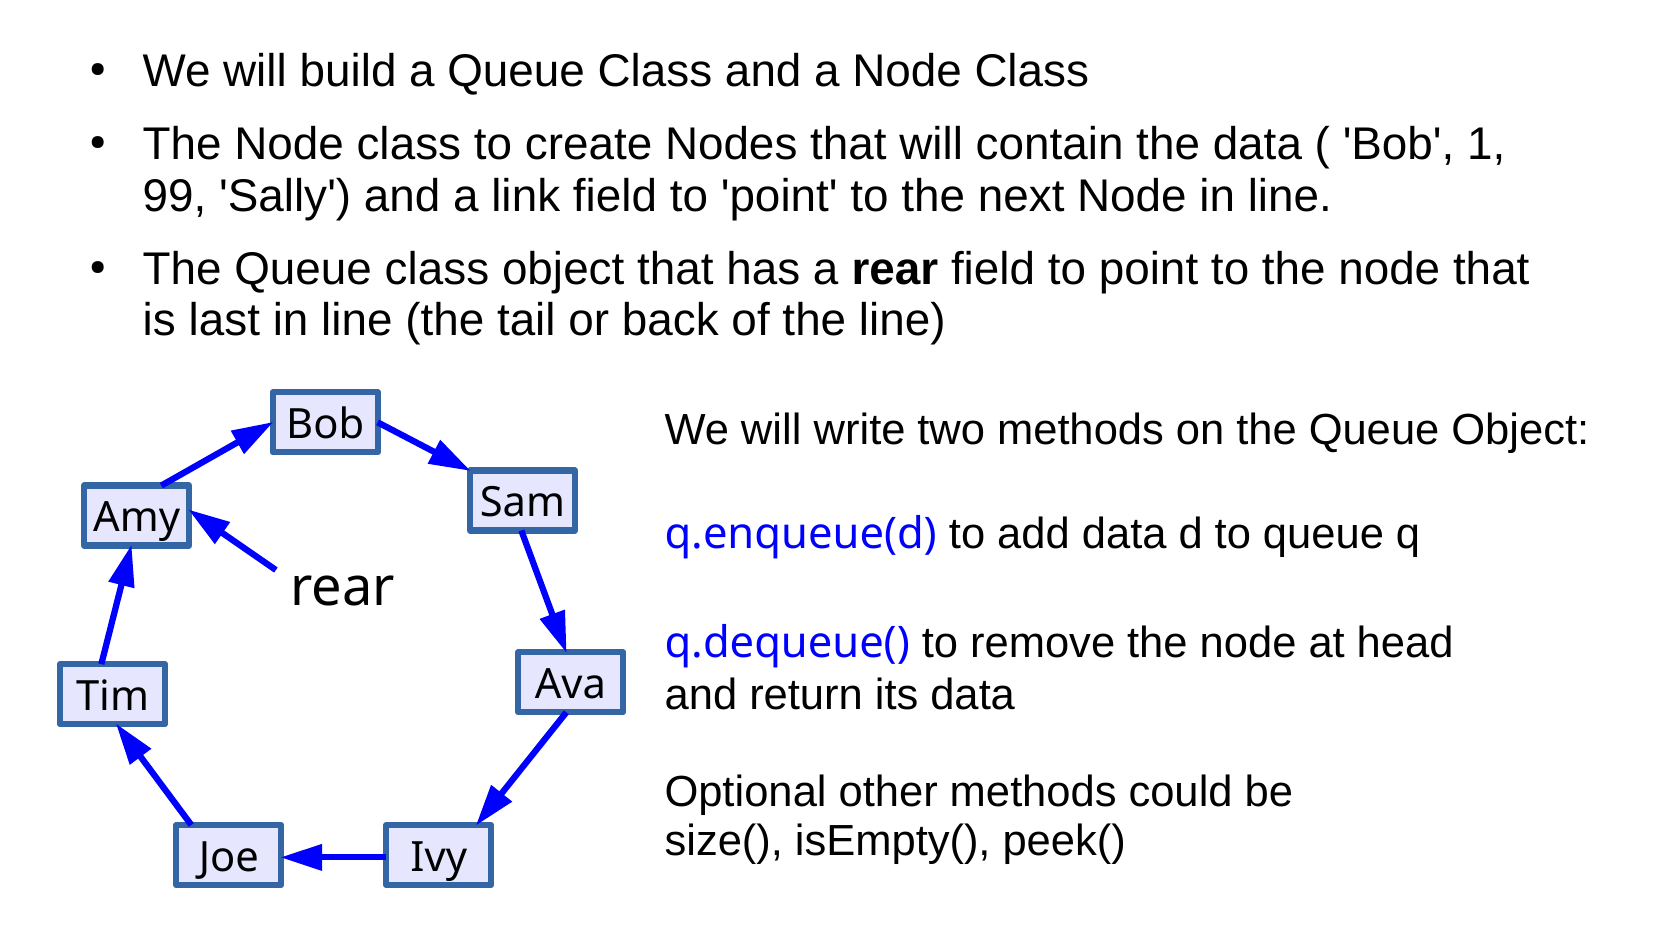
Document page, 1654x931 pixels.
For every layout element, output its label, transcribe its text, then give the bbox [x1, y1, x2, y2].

list We will build a Queue Class and a Node Class The Node class to create Nodes that will contain the data ( 'Bob', 1, 99, 'Sally') and a link field to 'point' to the next Node in line. The Queue class object that has a rear field to point to the node that is last in line (the tail or back of the line) [71, 45, 1561, 406]
text_box Ivy [386, 825, 492, 886]
text_box Joe [176, 825, 282, 886]
text_box Ava [588, 687, 597, 695]
list We will write two methods on the Queue Object: q.enqueue(d) to add data d to queue q q.dequeue() to remove the node at head and return its data Optional other methods could be size(), isEmpty(), peek() [597, 405, 1633, 871]
text_box Tim [60, 664, 166, 725]
text_box Ava [518, 652, 597, 713]
text_box Sam [469, 470, 575, 531]
text_box Amy [84, 485, 190, 546]
text_box Bob [272, 392, 378, 453]
text_box rear [275, 540, 419, 618]
